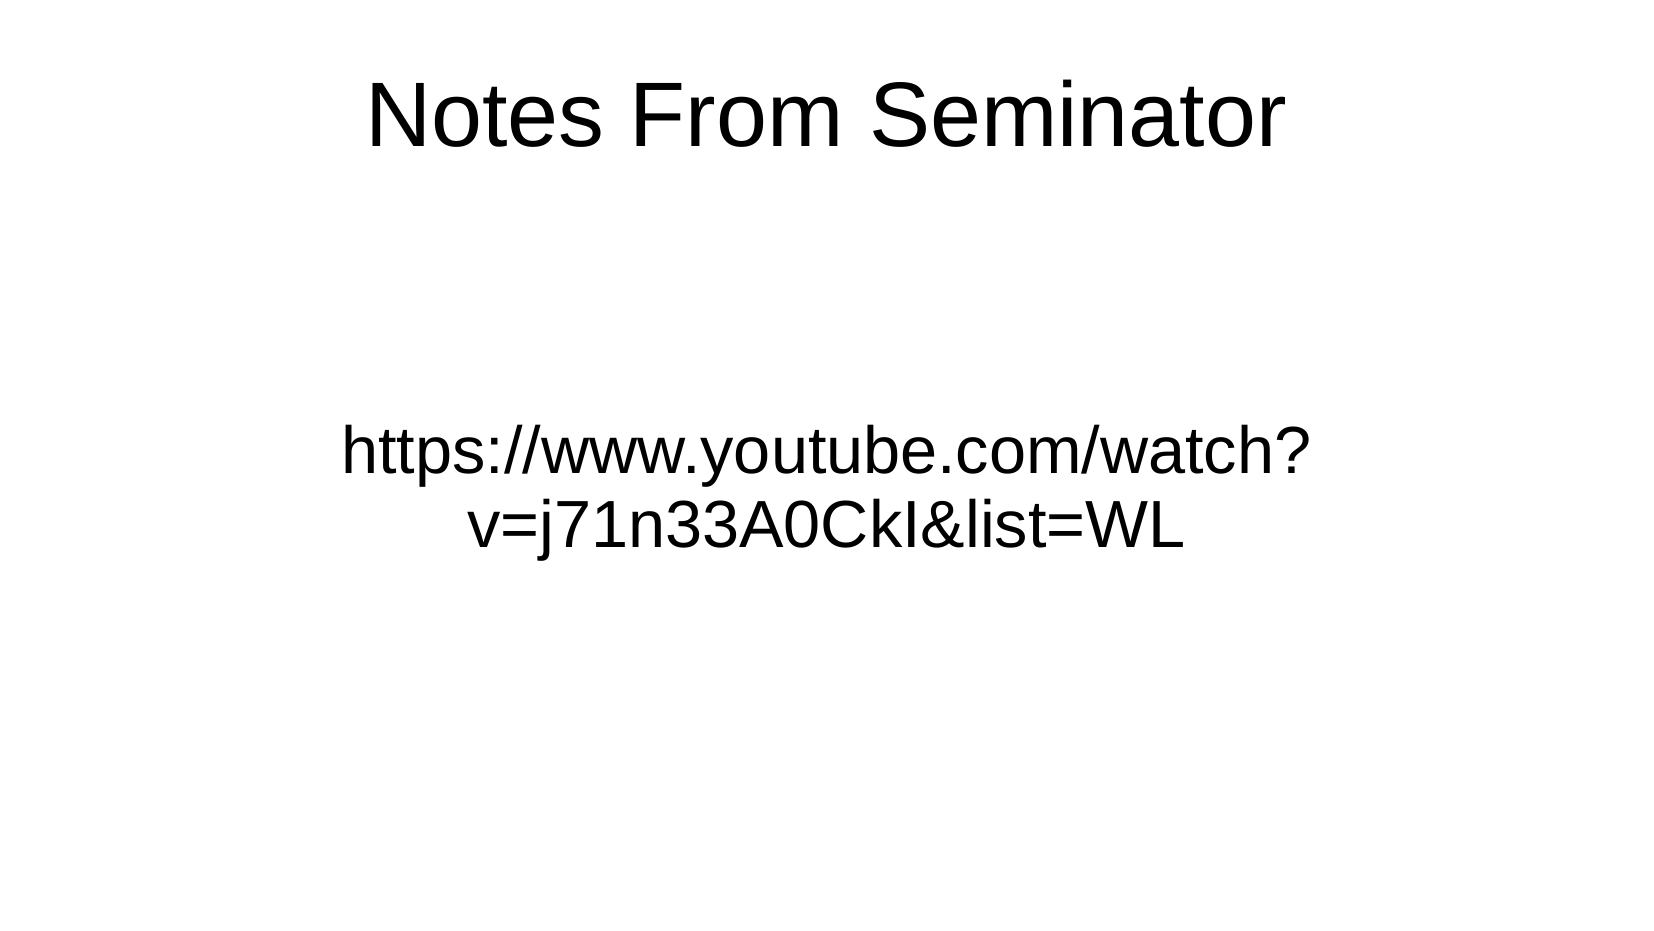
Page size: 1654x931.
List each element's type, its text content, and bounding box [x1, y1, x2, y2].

subtitle https://www.youtube.com/watch?v=j71n33A0CkI&list=WL [82, 217, 1571, 758]
title Notes From Seminator [82, 37, 1571, 193]
